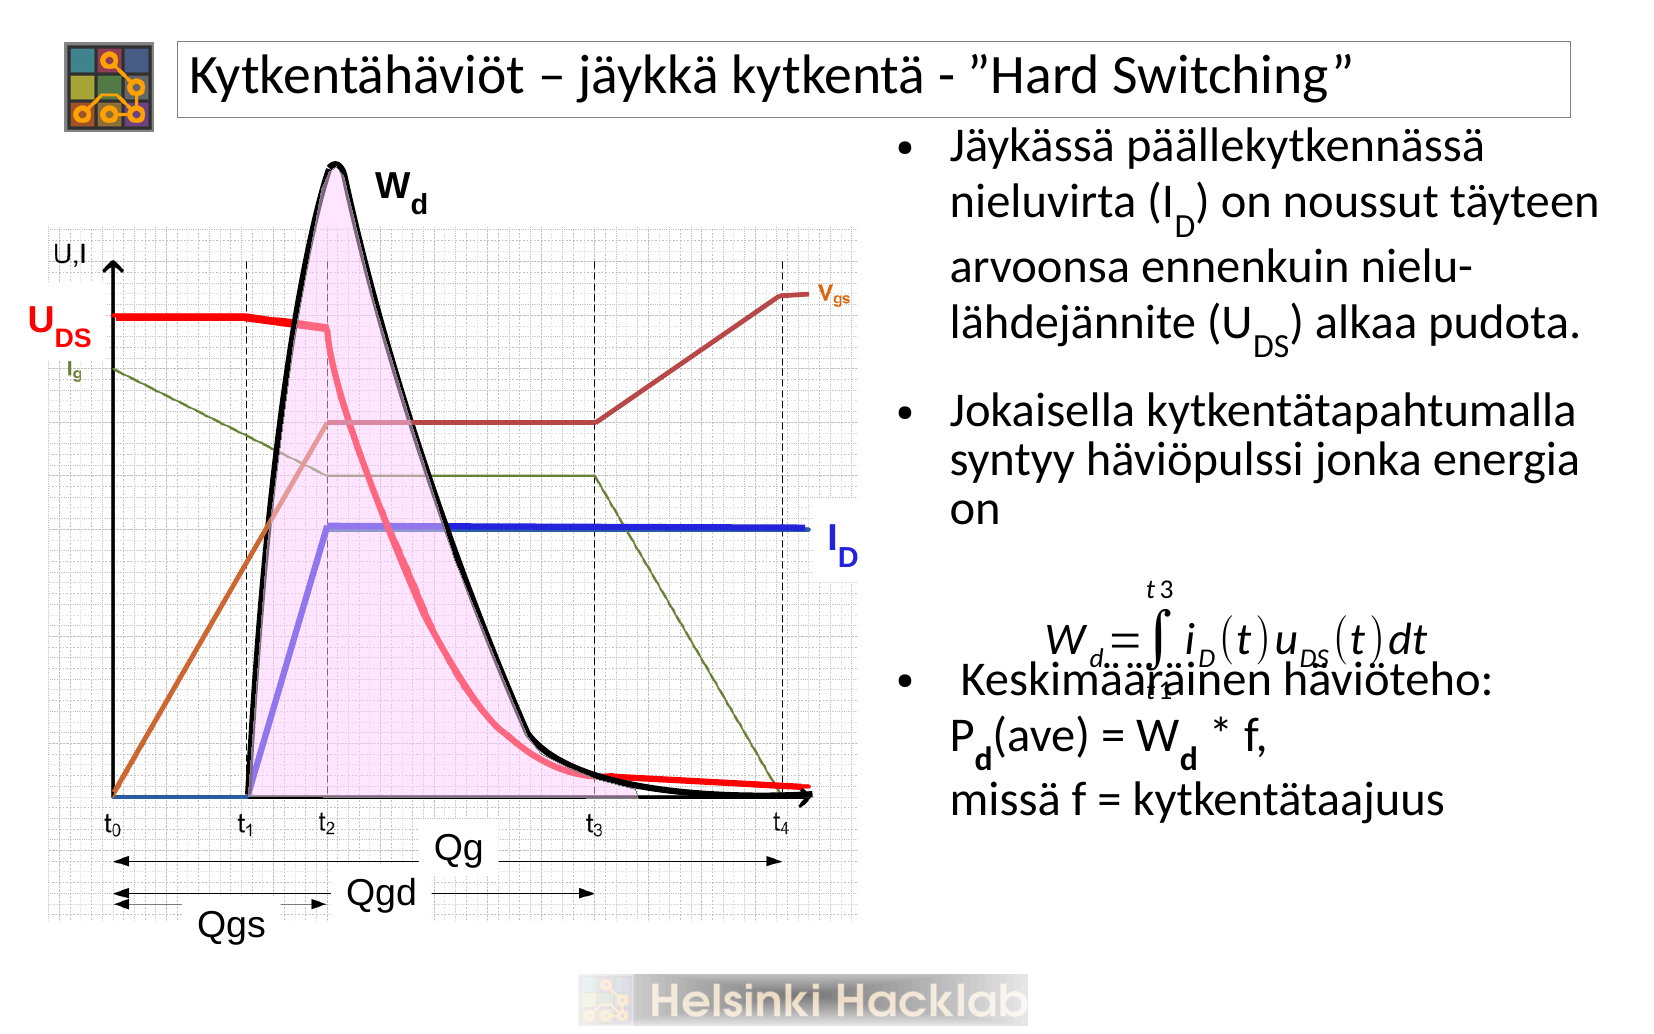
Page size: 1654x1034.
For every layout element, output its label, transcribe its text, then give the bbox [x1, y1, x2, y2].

picture [64, 42, 154, 132]
text_box Qgd [331, 864, 432, 921]
text_box Wd [360, 145, 444, 230]
text_box ID [812, 498, 892, 582]
list Jäykässä päällekytkennässä nieluvirta (ID) on noussut täyteen arvoonsa ennenkuin nielu-lähdejännite (UDS) alkaa pudota. Jokaisella kytkentätapahtumalla syntyy häviöpulssi jonka energia on Keskimääräinen häviöteho: Pd(ave) = Wd * f, missä f = kytkentätaajuus [878, 125, 1640, 1019]
text_box Qg [418, 819, 499, 877]
text_box [248, 166, 639, 799]
picture [47, 227, 858, 921]
text_box UDS [12, 283, 107, 362]
title Kytkentähäviöt – jäykkä kytkentä - ”Hard Switching” [177, 41, 1571, 118]
text_box Qgs [182, 896, 281, 954]
chart [1038, 572, 1437, 708]
